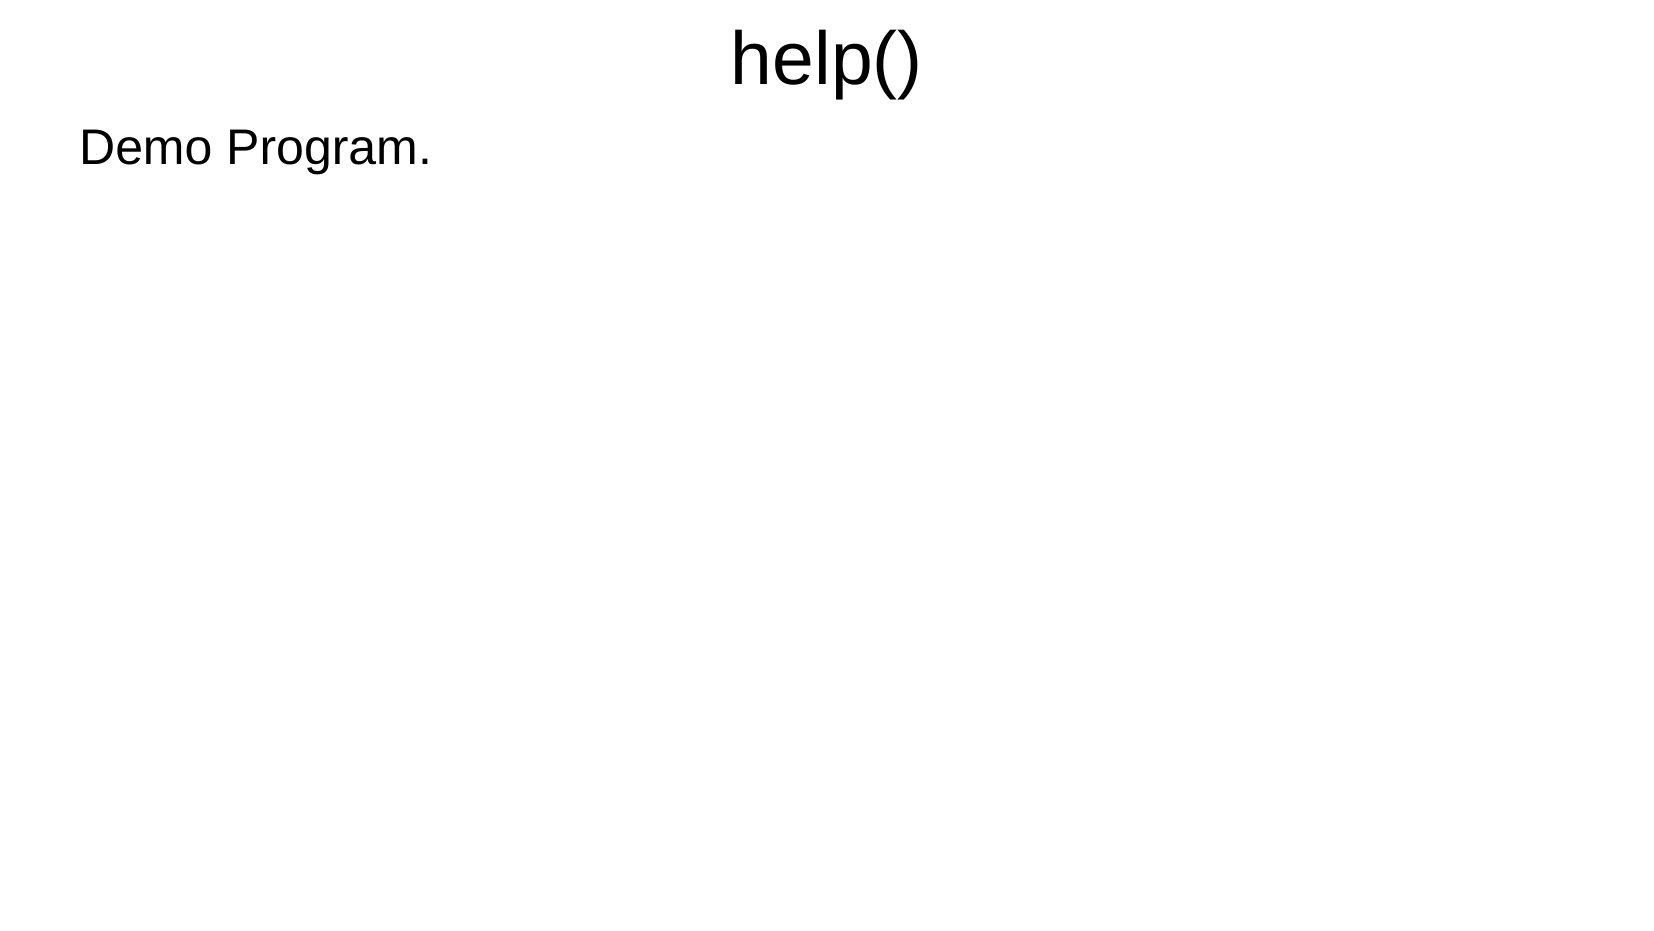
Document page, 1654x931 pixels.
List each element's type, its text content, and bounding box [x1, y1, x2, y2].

list Demo Program. [79, 118, 1568, 454]
title help() [82, 16, 1571, 101]
